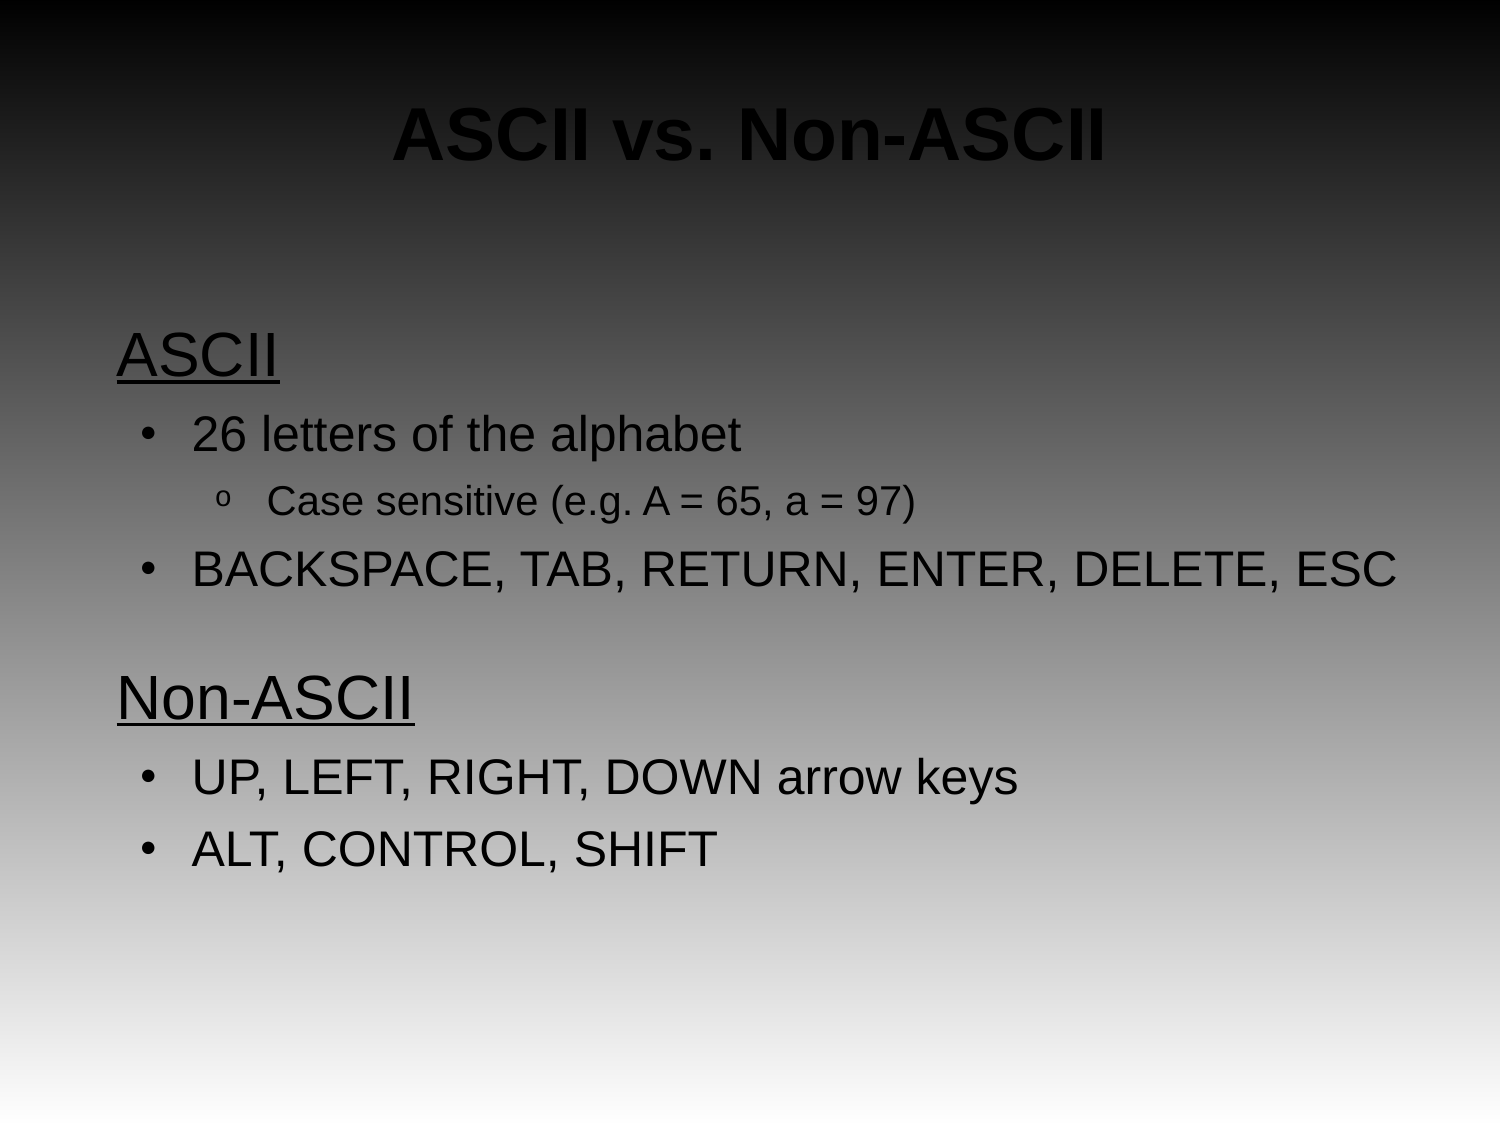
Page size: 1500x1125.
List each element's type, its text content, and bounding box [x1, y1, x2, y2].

text_box ASCII 26 letters of the alphabet Case sensitive (e.g. A = 65, a = 97) BACKSPACE, TAB, RETURN, ENTER, DELETE, ESC Non-ASCII UP, LEFT, RIGHT, DOWN arrow keys ALT, CONTROL, SHIFT [101, 299, 1425, 921]
title ASCII vs. Non-ASCII [75, 83, 1425, 191]
